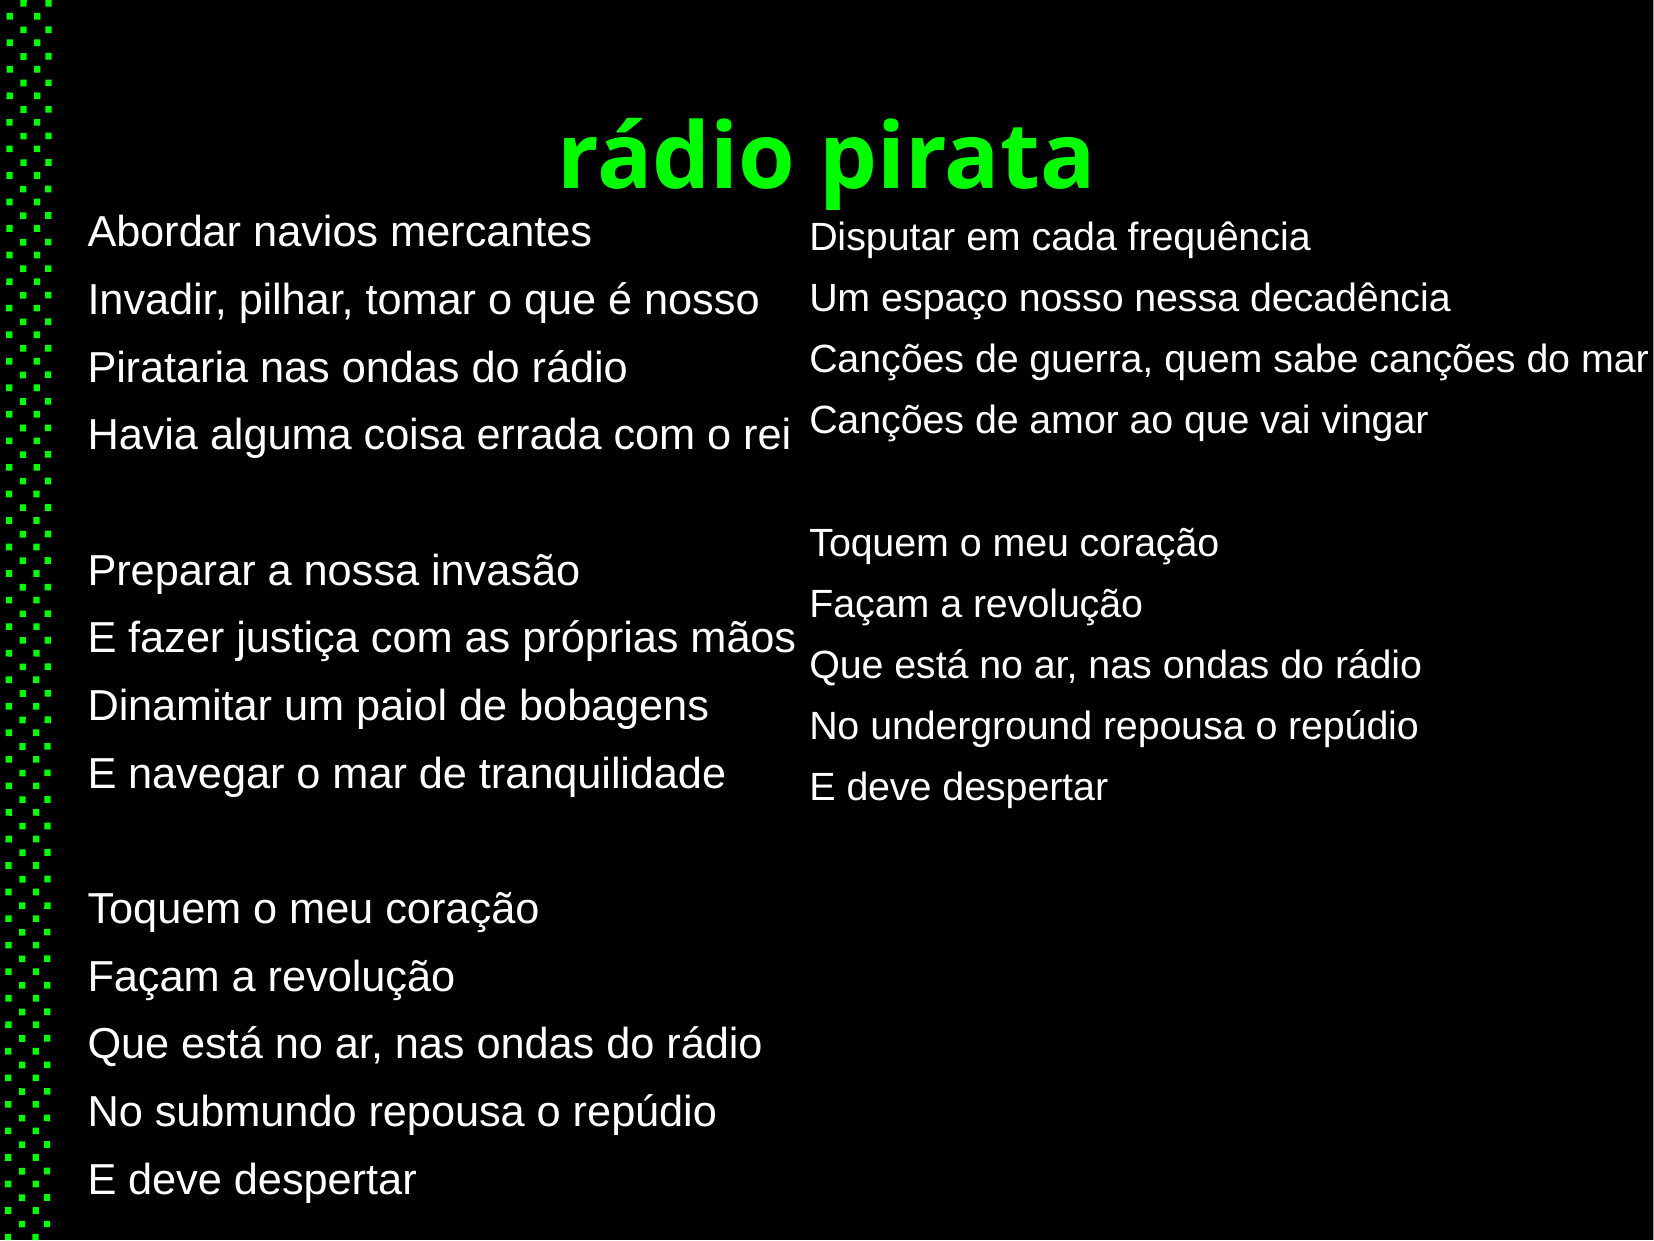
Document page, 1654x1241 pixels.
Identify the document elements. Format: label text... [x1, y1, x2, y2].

list Disputar em cada frequência Um espaço nosso nessa decadência Canções de guerra, quem sabe canções do mar Canções de amor ao que vai vingar Toquem o meu coração Façam a revolução Que está no ar, nas ondas do rádio No underground repousa o repúdio E deve despertar [767, 215, 1654, 811]
list Abordar navios mercantes Invadir, pilhar, tomar o que é nosso Pirataria nas ondas do rádio Havia alguma coisa errada com o rei Preparar a nossa invasão E fazer justiça com as próprias mãos Dinamitar um paiol de bobagens E navegar o mar de tranquilidade Toquem o meu coração Façam a revolução Que está no ar, nas ondas do rádio No submundo repousa o repúdio E deve despertar [41, 207, 809, 1241]
title rádio pirata [82, 49, 1571, 215]
